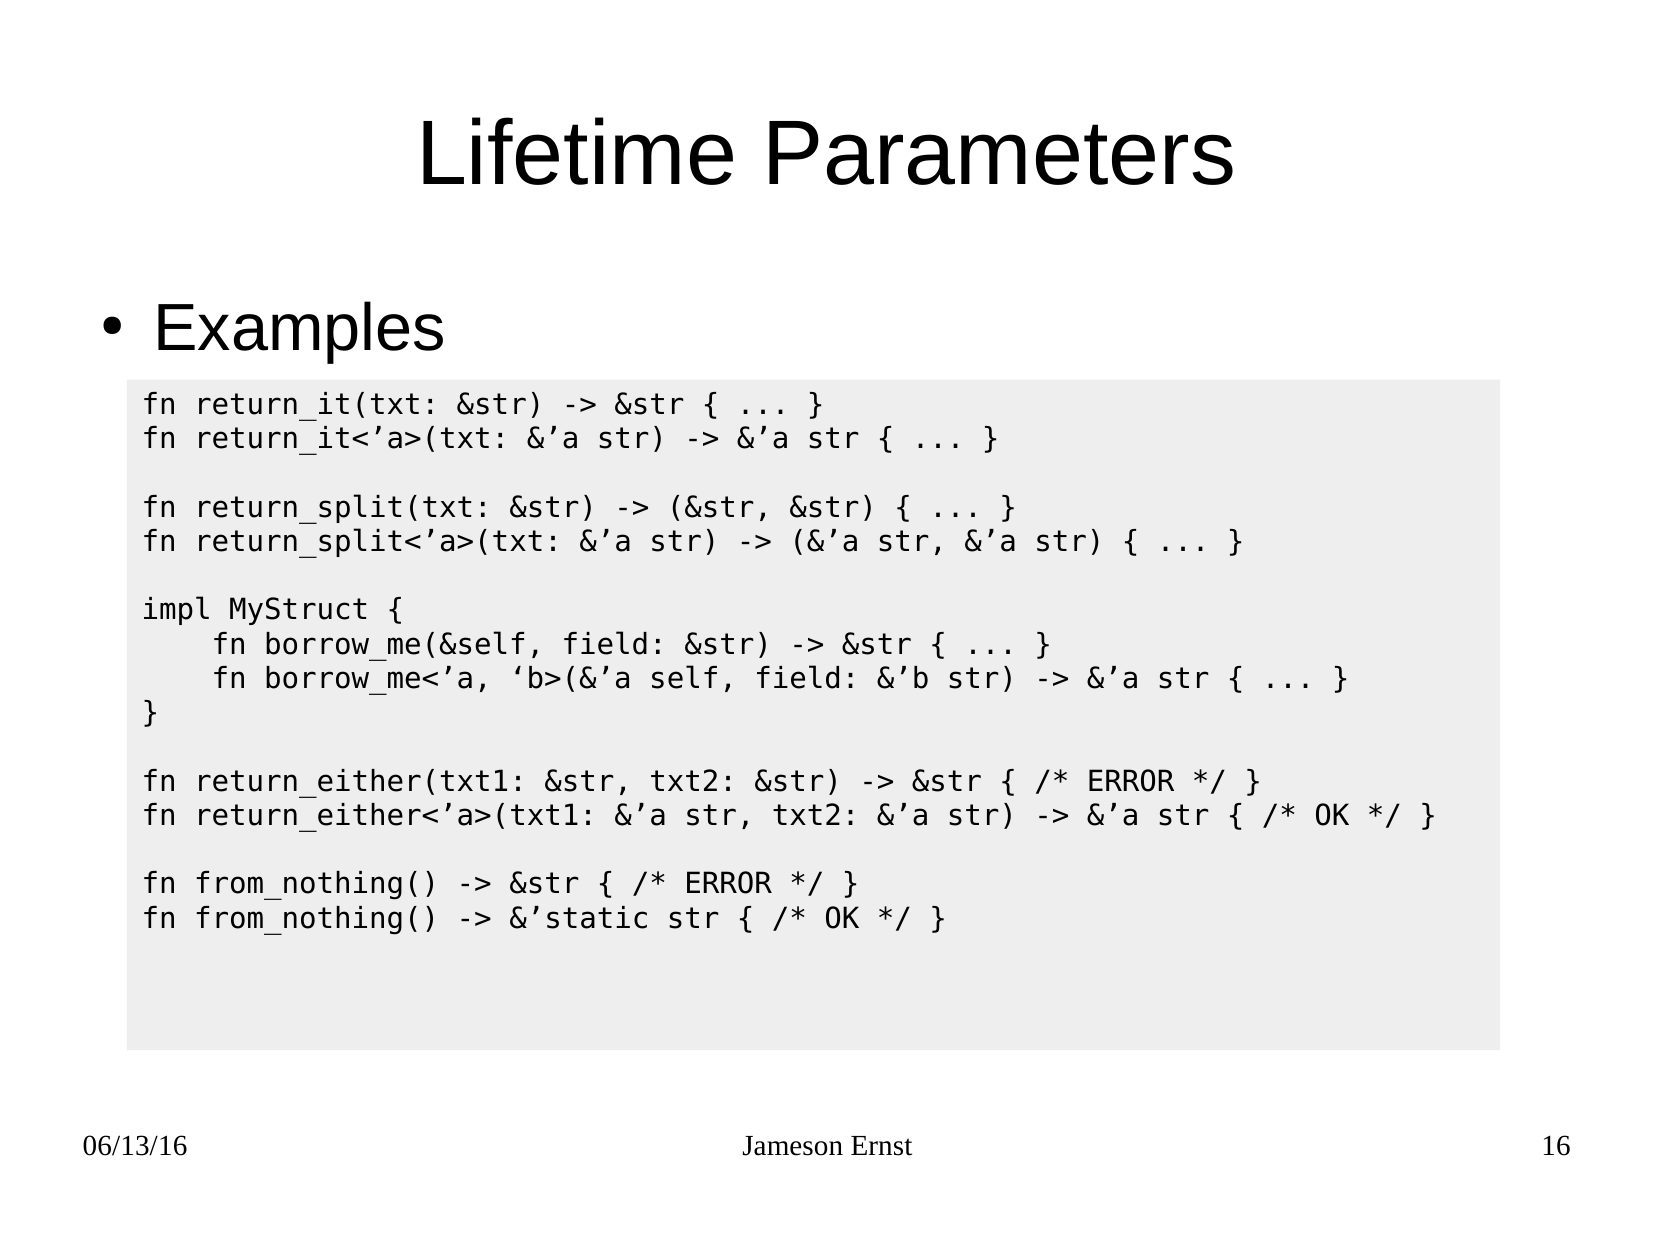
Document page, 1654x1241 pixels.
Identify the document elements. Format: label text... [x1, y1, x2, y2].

list Examples [82, 290, 1571, 1010]
title Lifetime Parameters [82, 49, 1571, 257]
text_box fn return_it(txt: &str) -> &str { ... } fn return_it<’a>(txt: &’a str) -> &’a str { ... } fn return_split(txt: &str) -> (&str, &str) { ... } fn return_split<’a>(txt: &’a str) -> (&’a str, &’a str) { ... } impl MyStruct { fn borrow_me(&self, field: &str) -> &str { ... } fn borrow_me<’a, ‘b>(&’a self, field: &’b str) -> &’a str { ... } } fn return_either(txt1: &str, txt2: &str) -> &str { /* ERROR */ } fn return_either<’a>(txt1: &’a str, txt2: &’a str) -> &’a str { /* OK */ } fn from_nothing() -> &str { /* ERROR */ } fn from_nothing() -> &’static str { /* OK */ } [126, 379, 1501, 1051]
